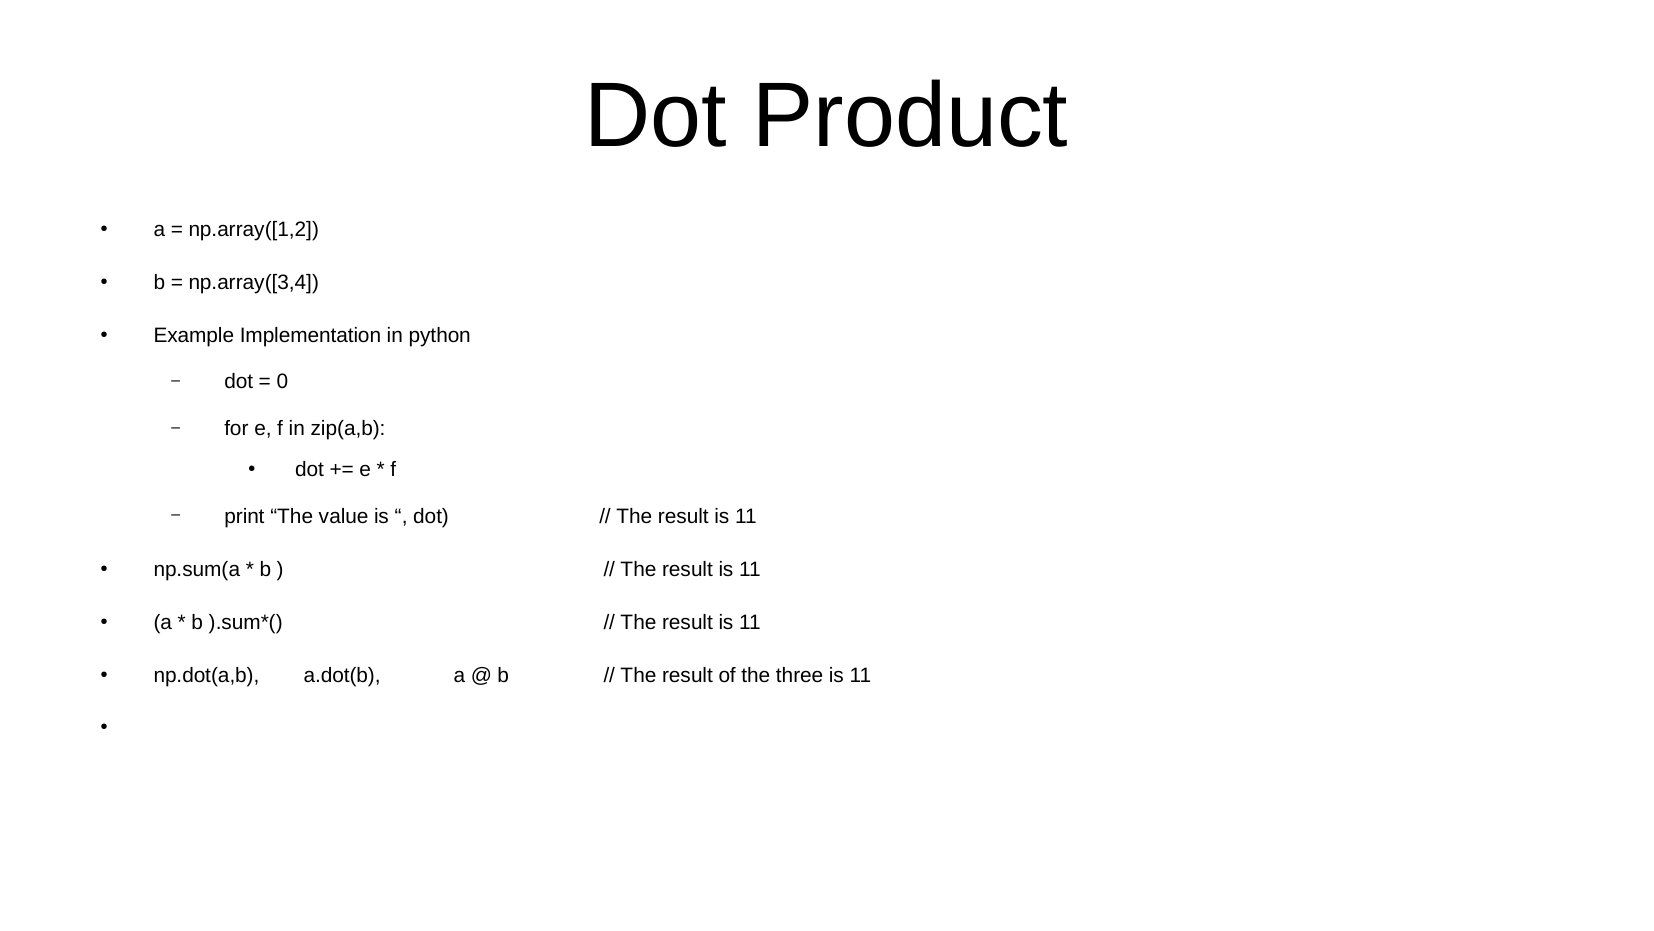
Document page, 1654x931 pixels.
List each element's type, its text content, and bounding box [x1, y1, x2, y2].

title Dot Product [82, 37, 1571, 193]
list a = np.array([1,2]) b = np.array([3,4]) Example Implementation in python dot = 0 for e, f in zip(a,b): dot += e * f print “The value is “, dot) // The result is 11 np.sum(a * b ) // The result is 11 (a * b ).sum*() // The result is 11 np.dot(a,b), a.dot(b), a @ b // The result of the three is 11 [82, 217, 1636, 916]
